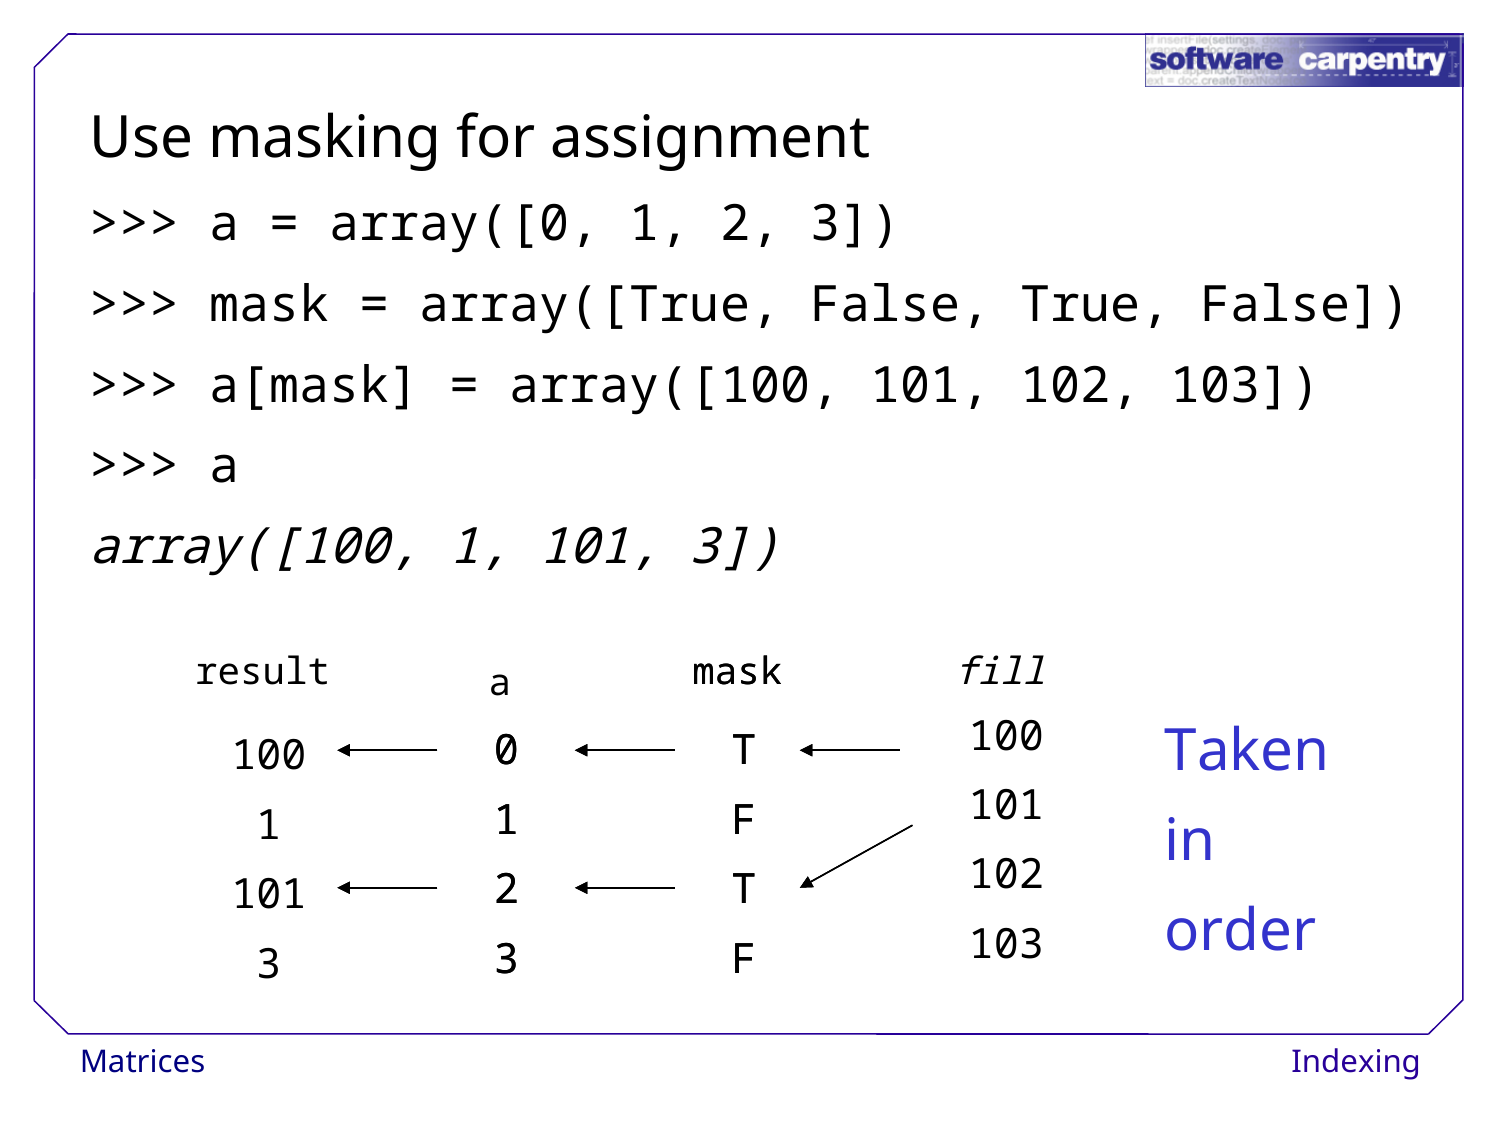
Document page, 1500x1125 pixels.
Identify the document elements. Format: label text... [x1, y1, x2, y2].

text_box mask [662, 639, 813, 701]
text_box result [162, 639, 363, 701]
list Use masking for assignment >>> a = array([0, 1, 2, 3]) >>> mask = array([True, False, True, False]) >>> a[mask] = array([100, 101, 102, 103]) >>> a array([100, 1, 101, 3]) [74, 99, 1463, 1013]
table_cell 102 [925, 844, 1088, 914]
table_header T [700, 720, 788, 790]
table_cell 2 [463, 859, 550, 928]
table_cell 101 [188, 864, 350, 933]
text_box a [425, 649, 576, 711]
table_header 0 [463, 720, 550, 790]
table_cell 1 [463, 790, 550, 859]
table_cell 1 [188, 795, 350, 864]
table_header 100 [188, 725, 350, 795]
text_box Taken in order [1149, 712, 1350, 975]
table_cell F [700, 790, 788, 859]
table_cell 103 [925, 914, 1088, 983]
table_cell F [700, 928, 788, 998]
table_cell T [700, 859, 788, 928]
table_header 100 [925, 705, 1088, 775]
table_cell 3 [188, 933, 350, 1003]
table_cell 3 [463, 928, 550, 998]
table_cell 101 [925, 775, 1088, 844]
picture [1145, 33, 1464, 87]
text_box fill [924, 639, 1076, 701]
